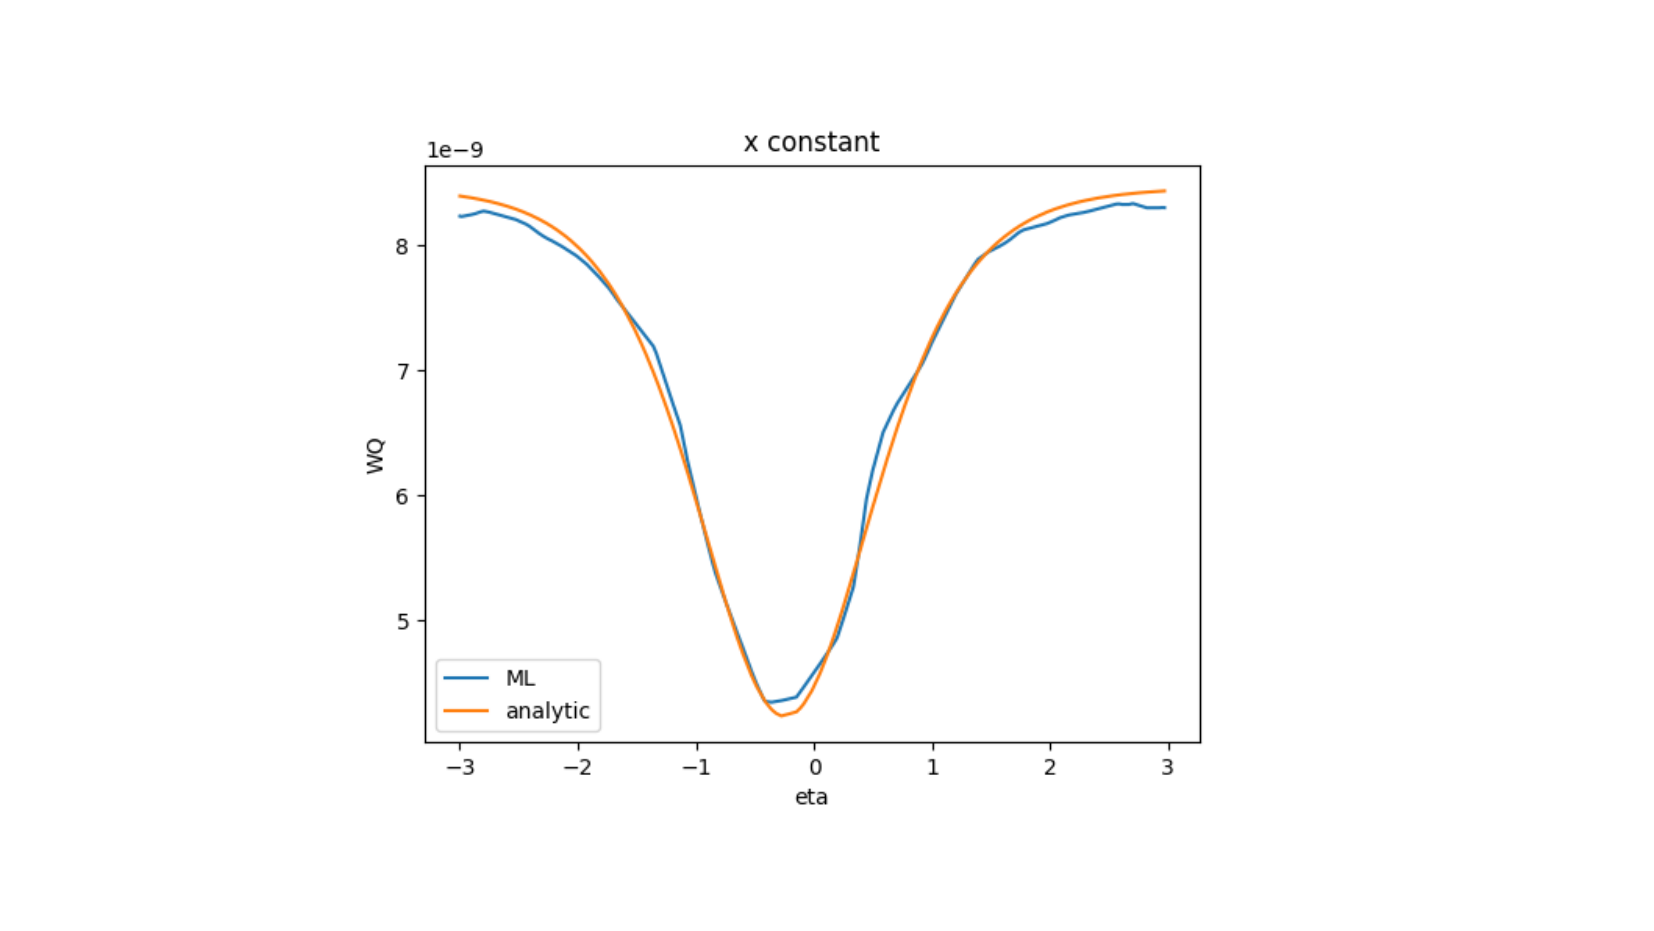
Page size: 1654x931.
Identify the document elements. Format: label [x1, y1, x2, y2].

picture [300, 75, 1300, 826]
